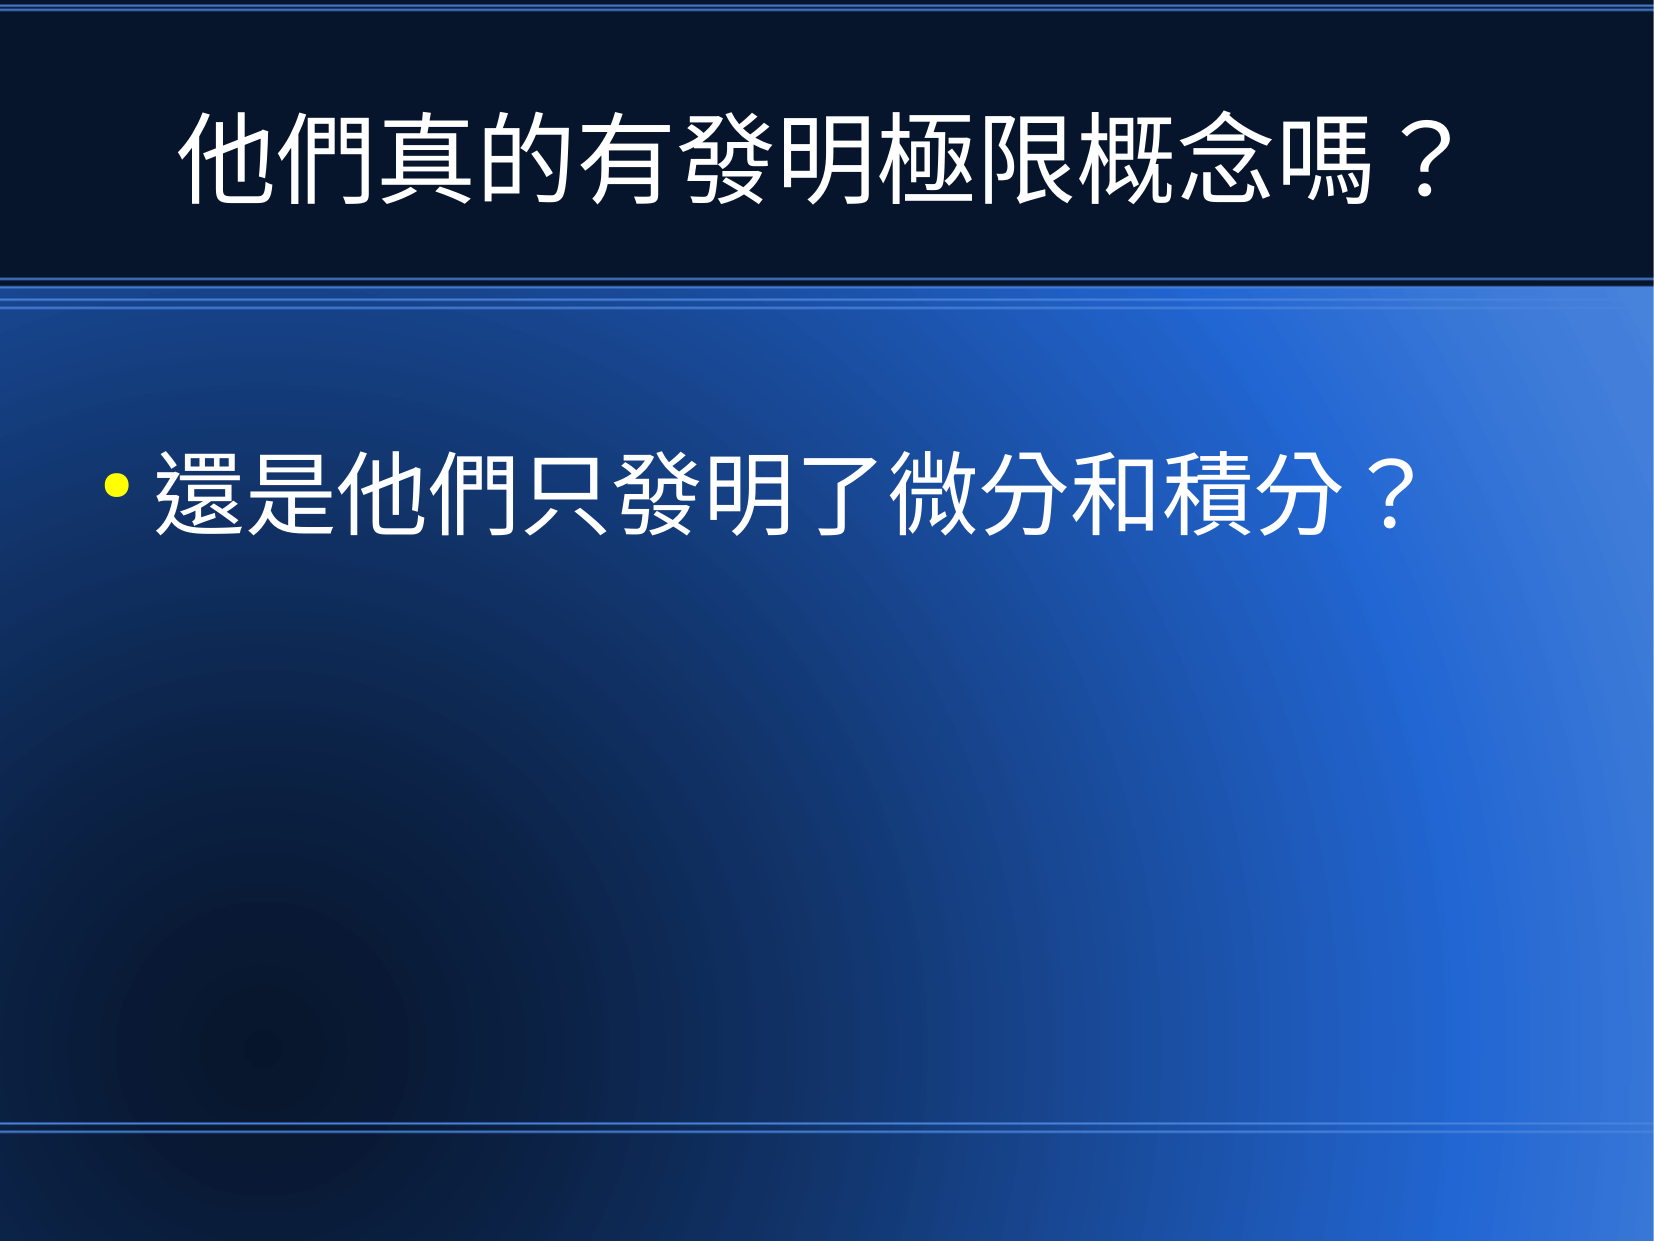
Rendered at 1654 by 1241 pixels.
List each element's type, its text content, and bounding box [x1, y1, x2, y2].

picture [0, 0, 1654, 1241]
title 他們真的有發明極限概念嗎？ [82, 49, 1571, 257]
list 還是他們只發明了微分和積分？ [82, 355, 1571, 1241]
